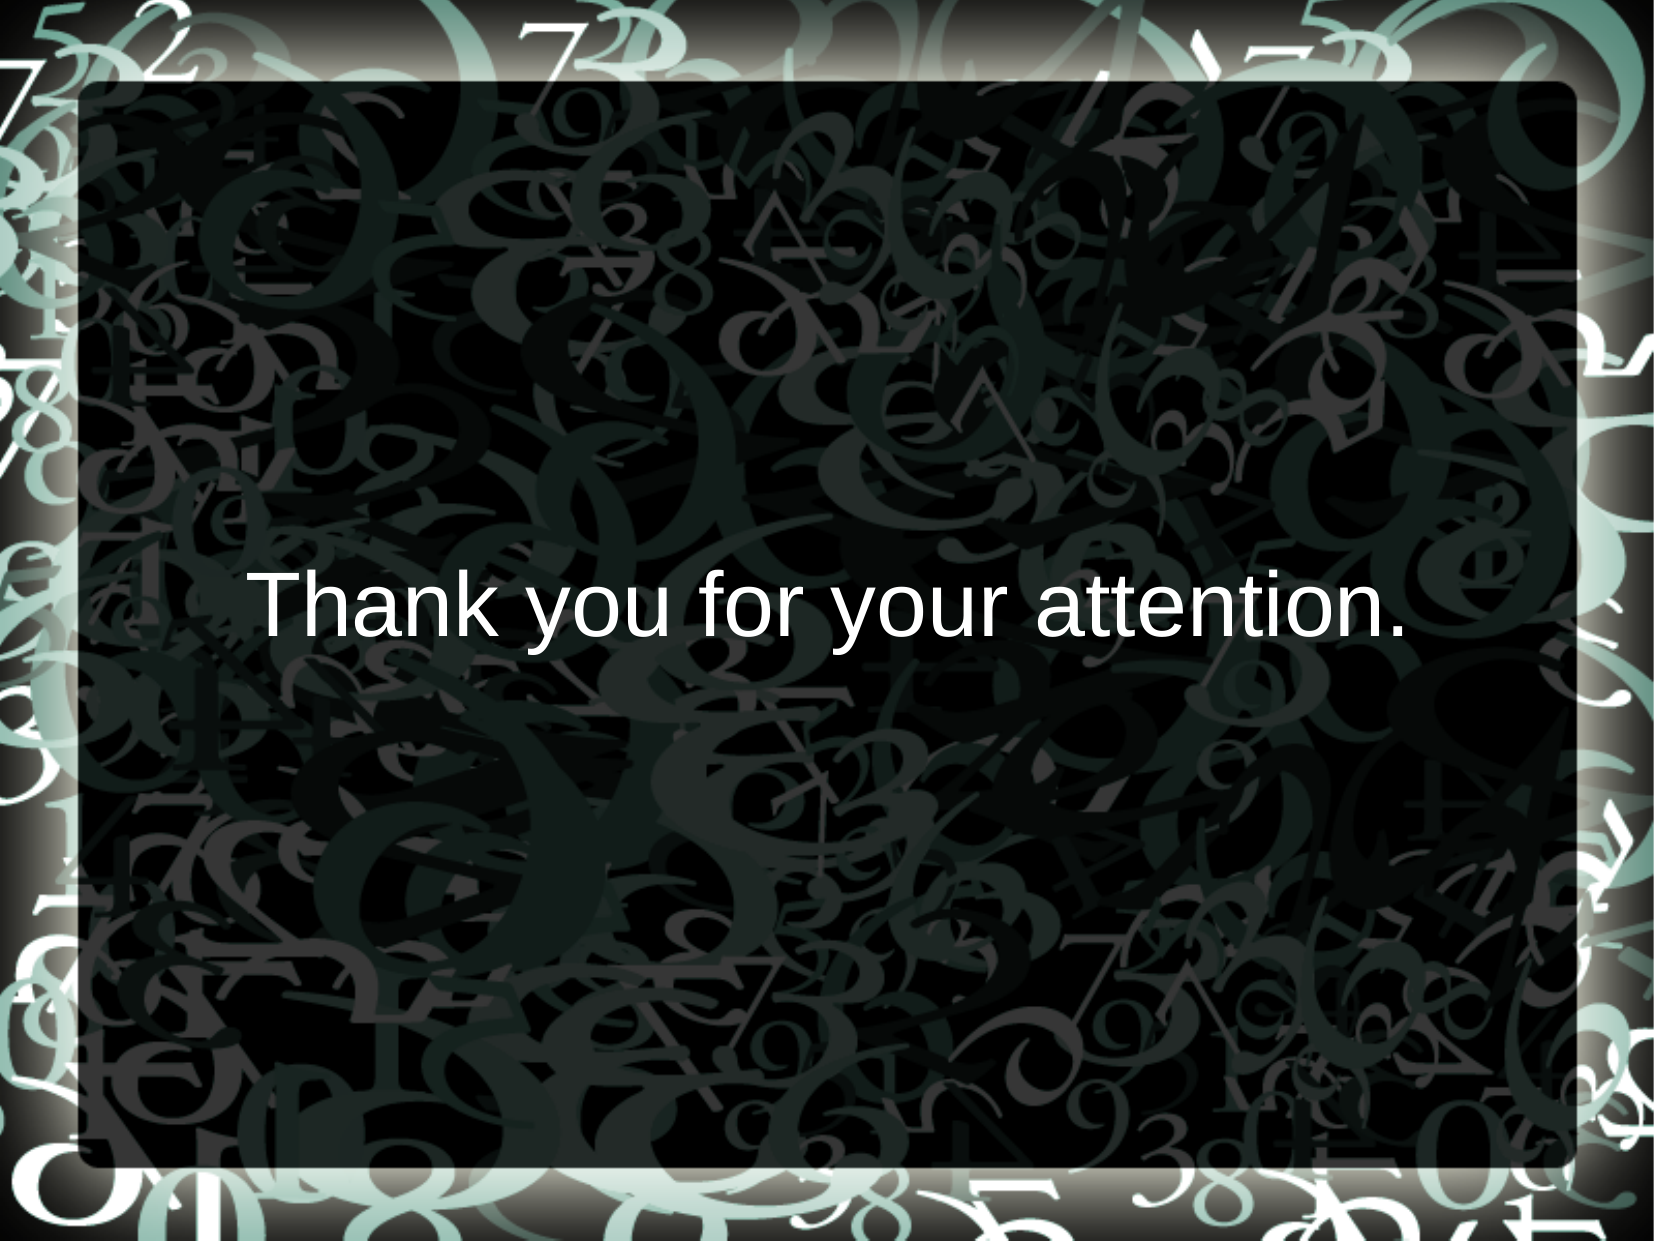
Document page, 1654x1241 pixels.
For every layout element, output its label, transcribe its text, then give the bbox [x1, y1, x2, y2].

picture [0, 0, 1654, 1241]
title Thank you for your attention. [85, 501, 1574, 709]
